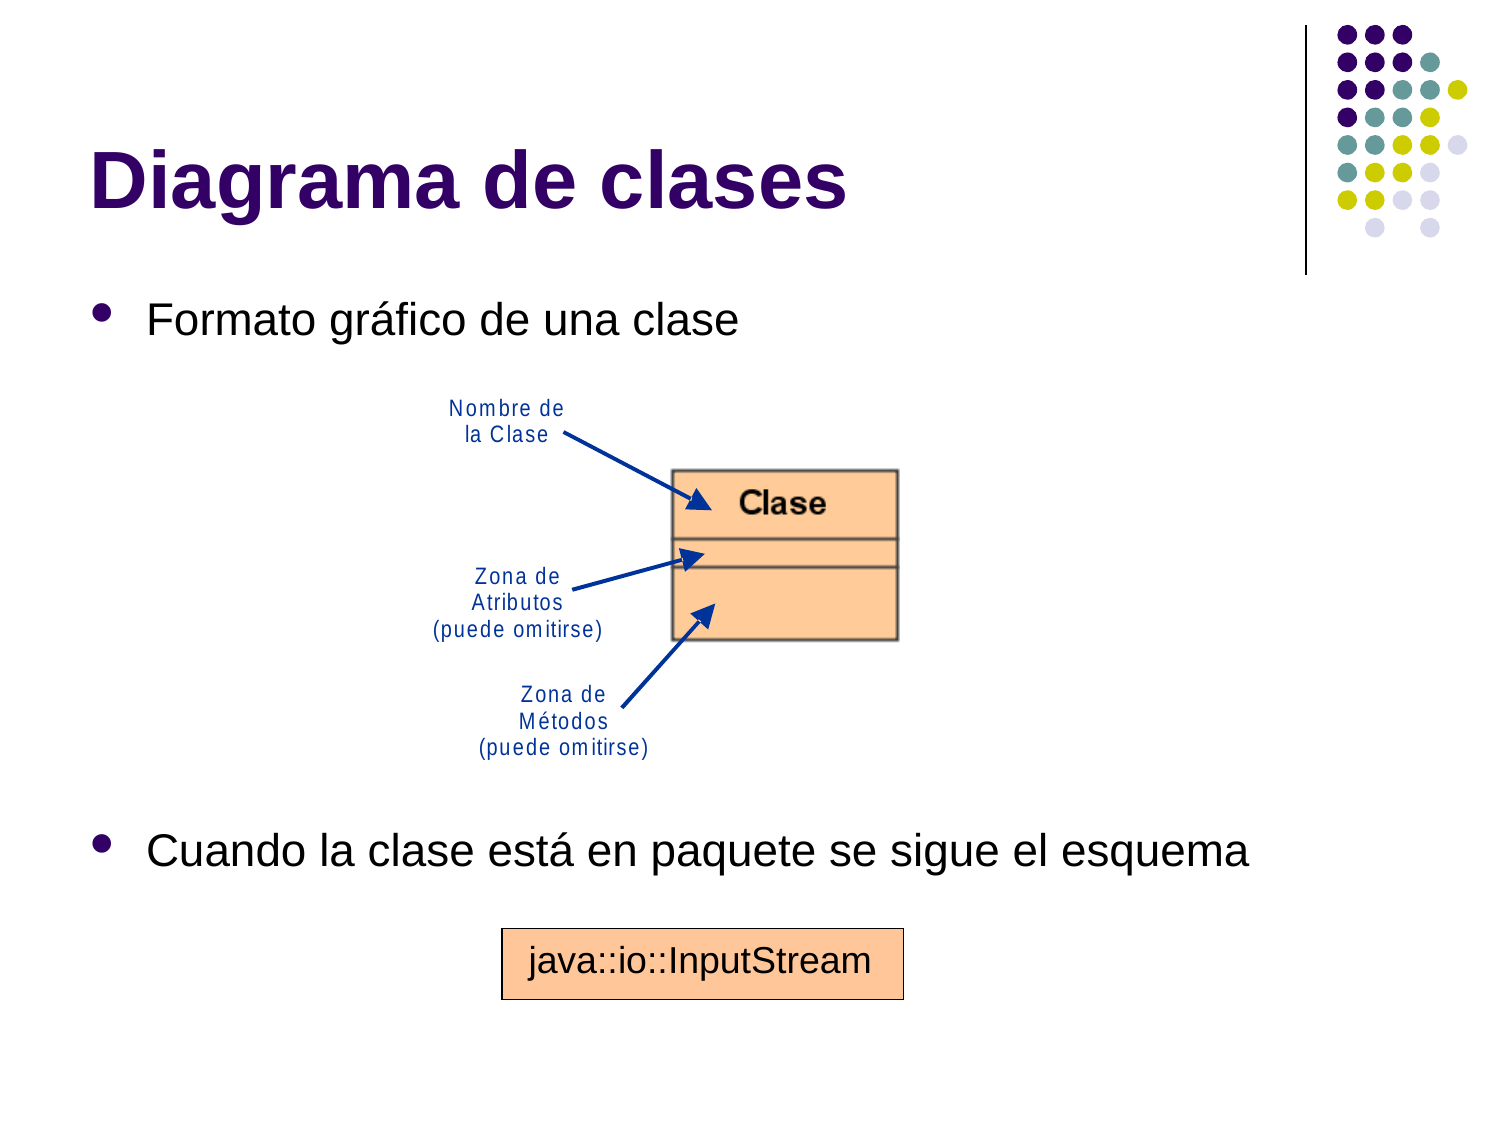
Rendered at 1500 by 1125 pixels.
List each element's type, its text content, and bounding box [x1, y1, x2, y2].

chart [430, 397, 940, 763]
title Diagrama de clases [74, 20, 1313, 233]
list Formato gráfico de una clase Cuando la clase está en paquete se sigue el esquema [75, 281, 1282, 894]
text_box [501, 928, 904, 1000]
text_box java::io::InputStream [513, 928, 892, 990]
